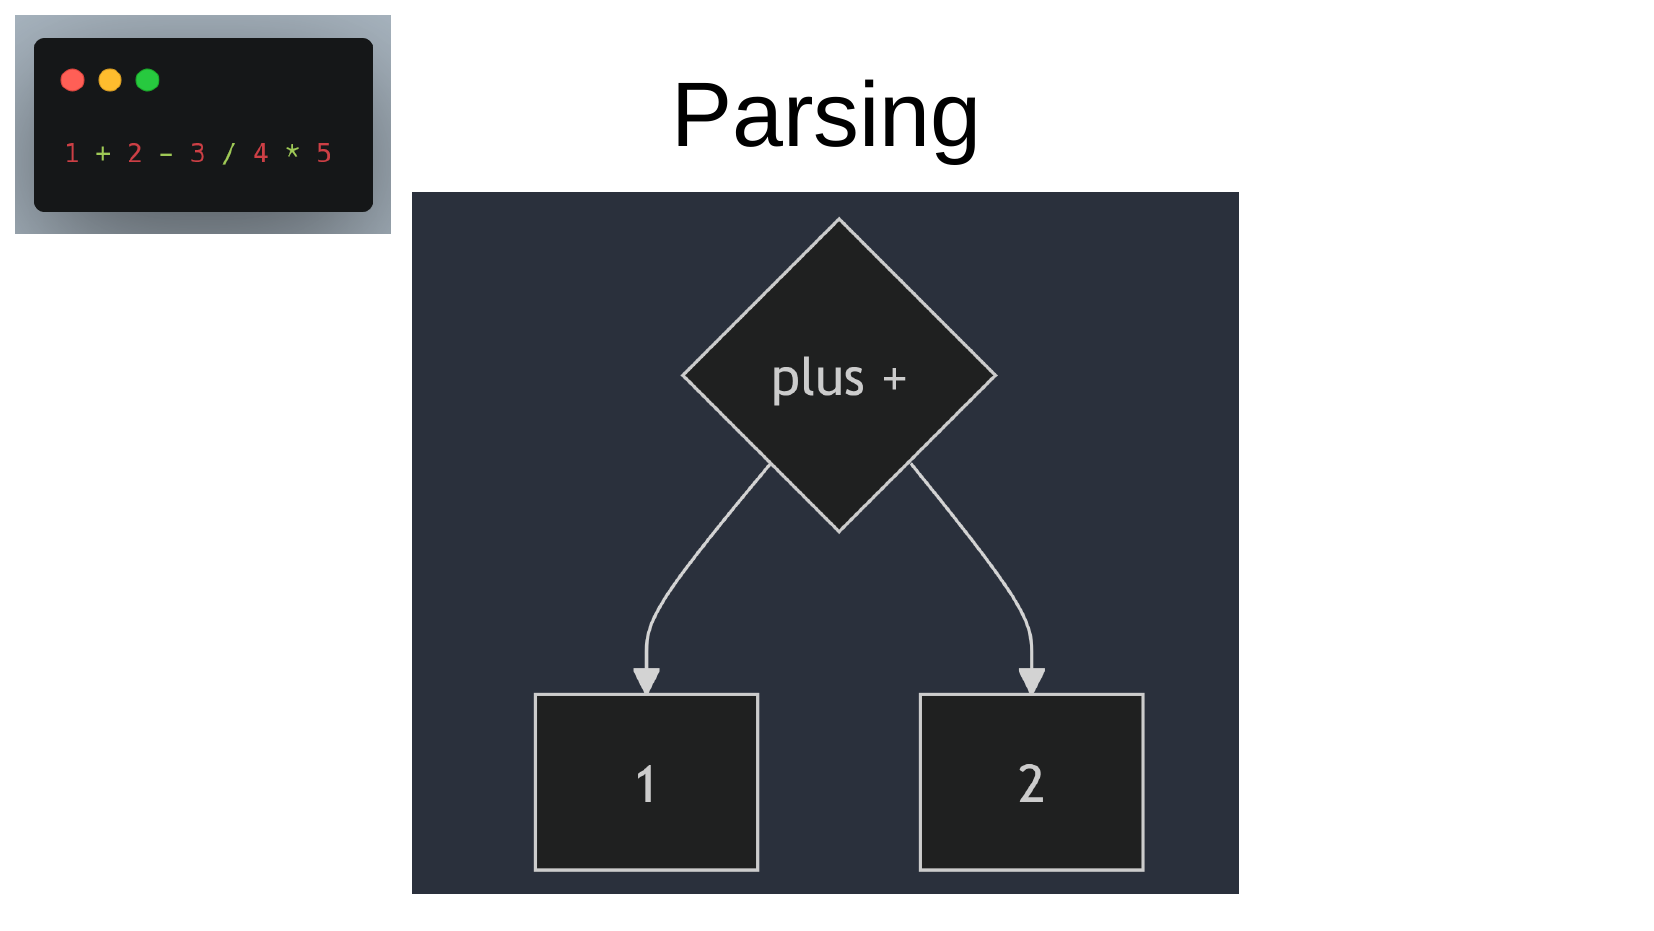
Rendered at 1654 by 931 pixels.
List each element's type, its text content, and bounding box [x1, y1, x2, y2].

title Parsing [391, 37, 1571, 193]
picture [15, 15, 391, 234]
picture [412, 192, 1239, 894]
